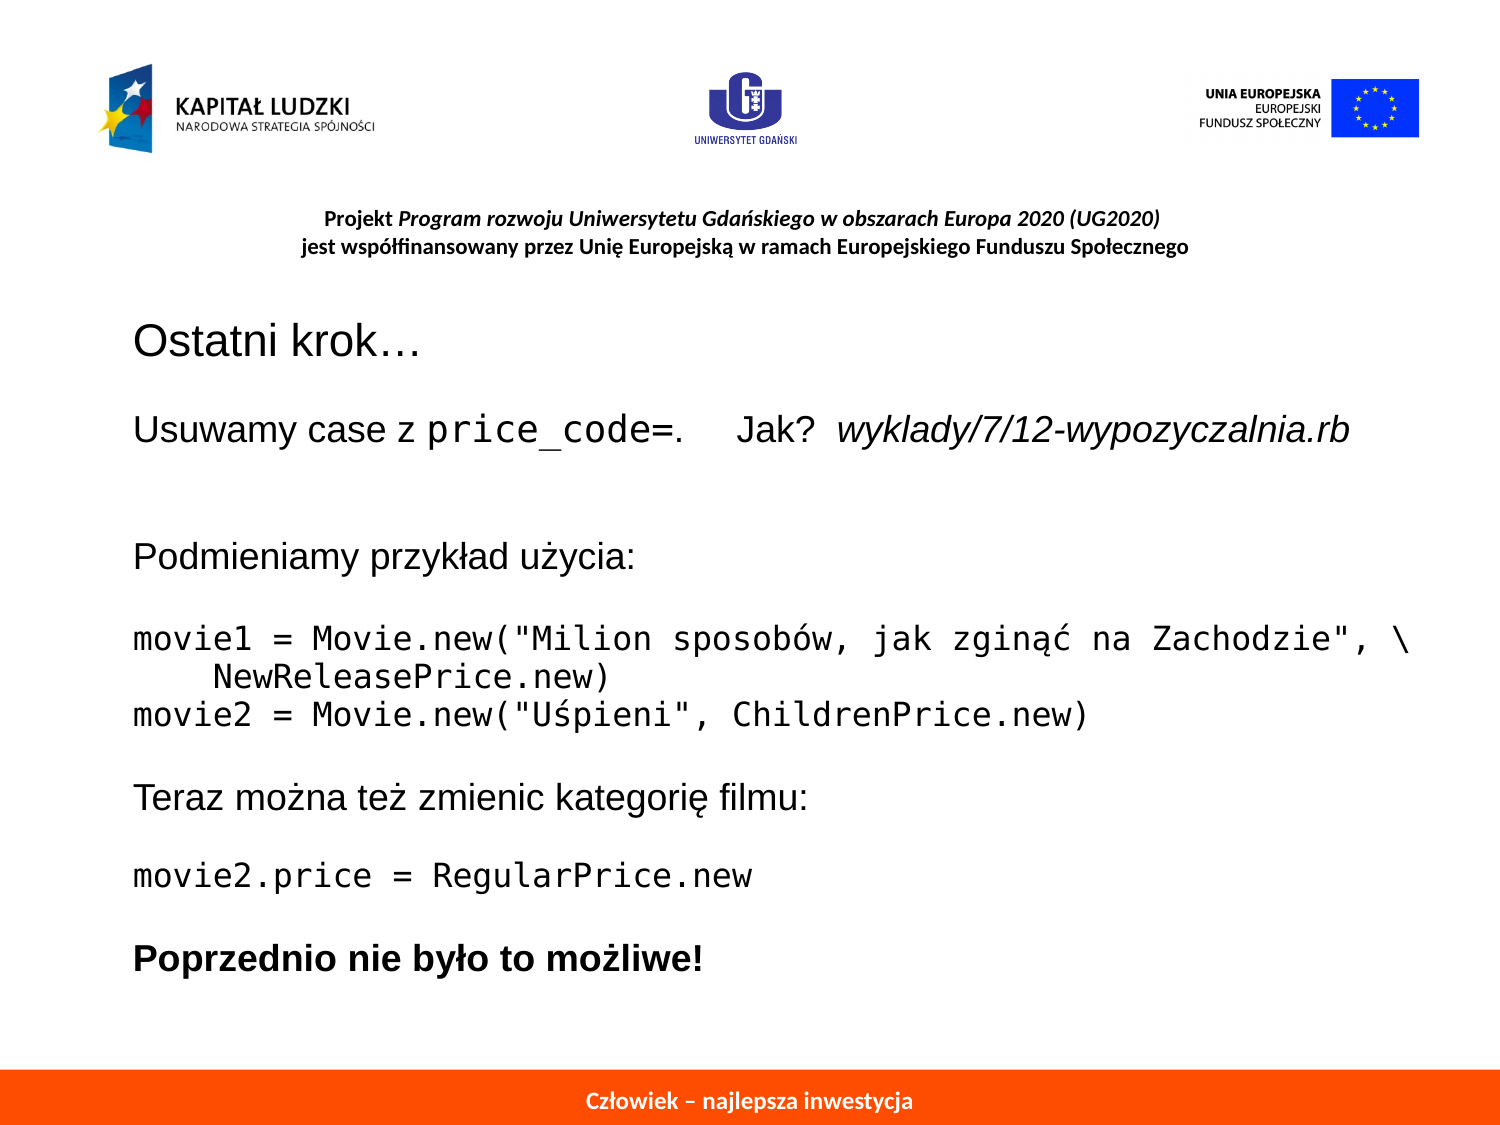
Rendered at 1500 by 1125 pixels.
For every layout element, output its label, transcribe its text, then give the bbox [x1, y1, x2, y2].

text_box Ostatni krok… Usuwamy case z price_code=. Jak? wyklady/7/12-wypozyczalnia.rb Podmieniamy przykład użycia: movie1 = Movie.new("Milion sposobów, jak zginąć na Zachodzie", \ NewReleasePrice.new) movie2 = Movie.new("Uśpieni", ChildrenPrice.new) Teraz można też zmienic kategorię filmu: movie2.price = RegularPrice.new Poprzednio nie było to możliwe! [118, 307, 1428, 988]
picture [53, 19, 418, 196]
text_box Projekt Program rozwoju Uniwersytetu Gdańskiego w obszarach Europa 2020 (UG2020) jest współfinansowany przez Unię Europejską w ramach Europejskiego Funduszu Społecznego [53, 196, 1439, 267]
picture [692, 69, 800, 147]
footer Człowiek – najlepsza inwestycja [0, 1069, 1500, 1125]
picture [1179, 60, 1439, 156]
